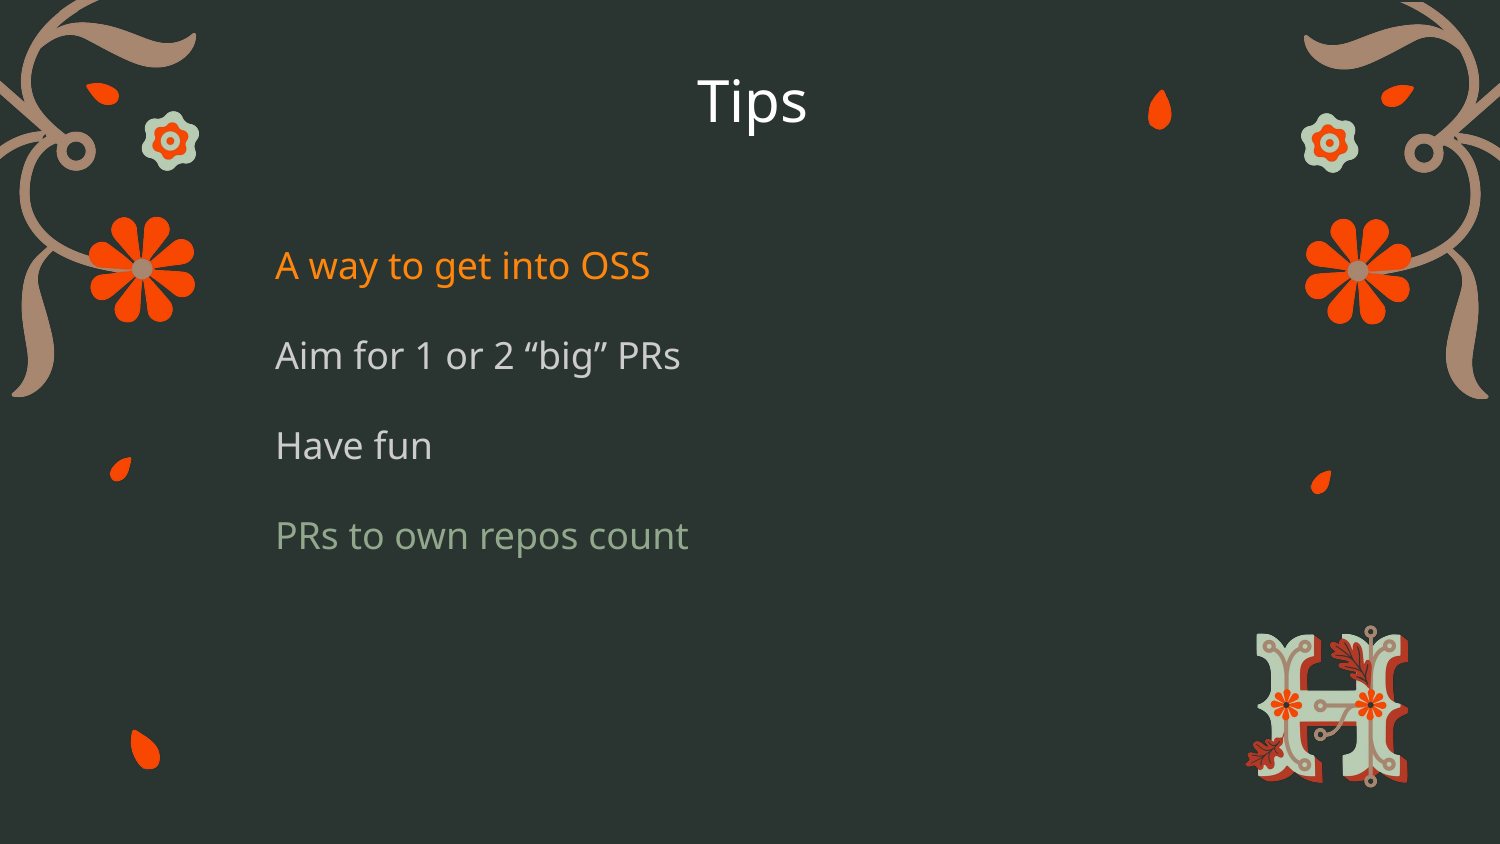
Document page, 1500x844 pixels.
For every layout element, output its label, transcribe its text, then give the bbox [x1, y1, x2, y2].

text_box Tips [265, 59, 1241, 141]
picture [1245, 624, 1408, 788]
picture [1311, 471, 1333, 495]
picture [122, 729, 167, 772]
text_box A way to get into OSS Aim for 1 or 2 “big” PRs Have fun PRs to own repos count [263, 236, 1241, 608]
picture [109, 456, 132, 482]
